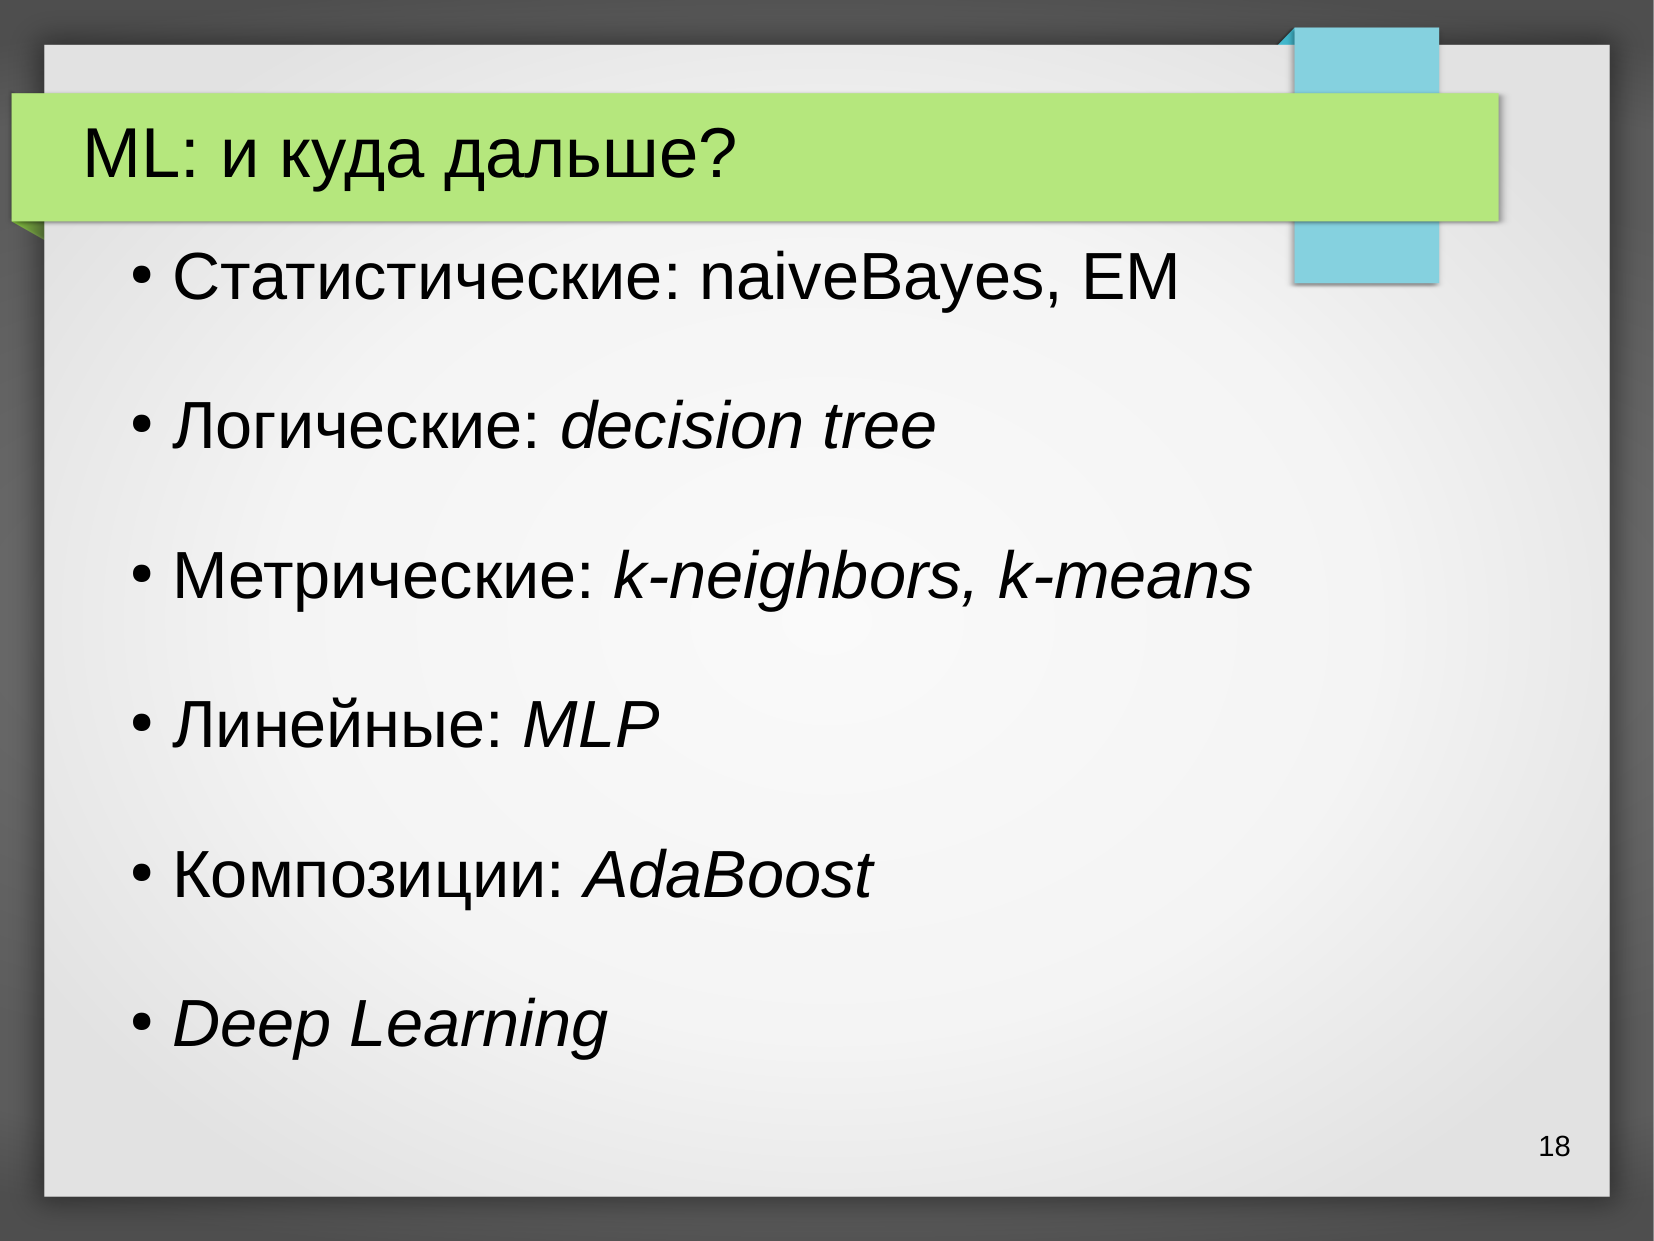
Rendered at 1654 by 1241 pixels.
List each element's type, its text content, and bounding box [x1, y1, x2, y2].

subtitle Статистические: naiveBayes, EM Логические: decision tree Метрические: k-neighbors, k-means Линейные: MLP Композиции: AdaBoost Deep Learning [82, 163, 1571, 1136]
picture [0, 0, 1654, 1241]
title ML: и куда дальше? [82, 49, 1571, 163]
